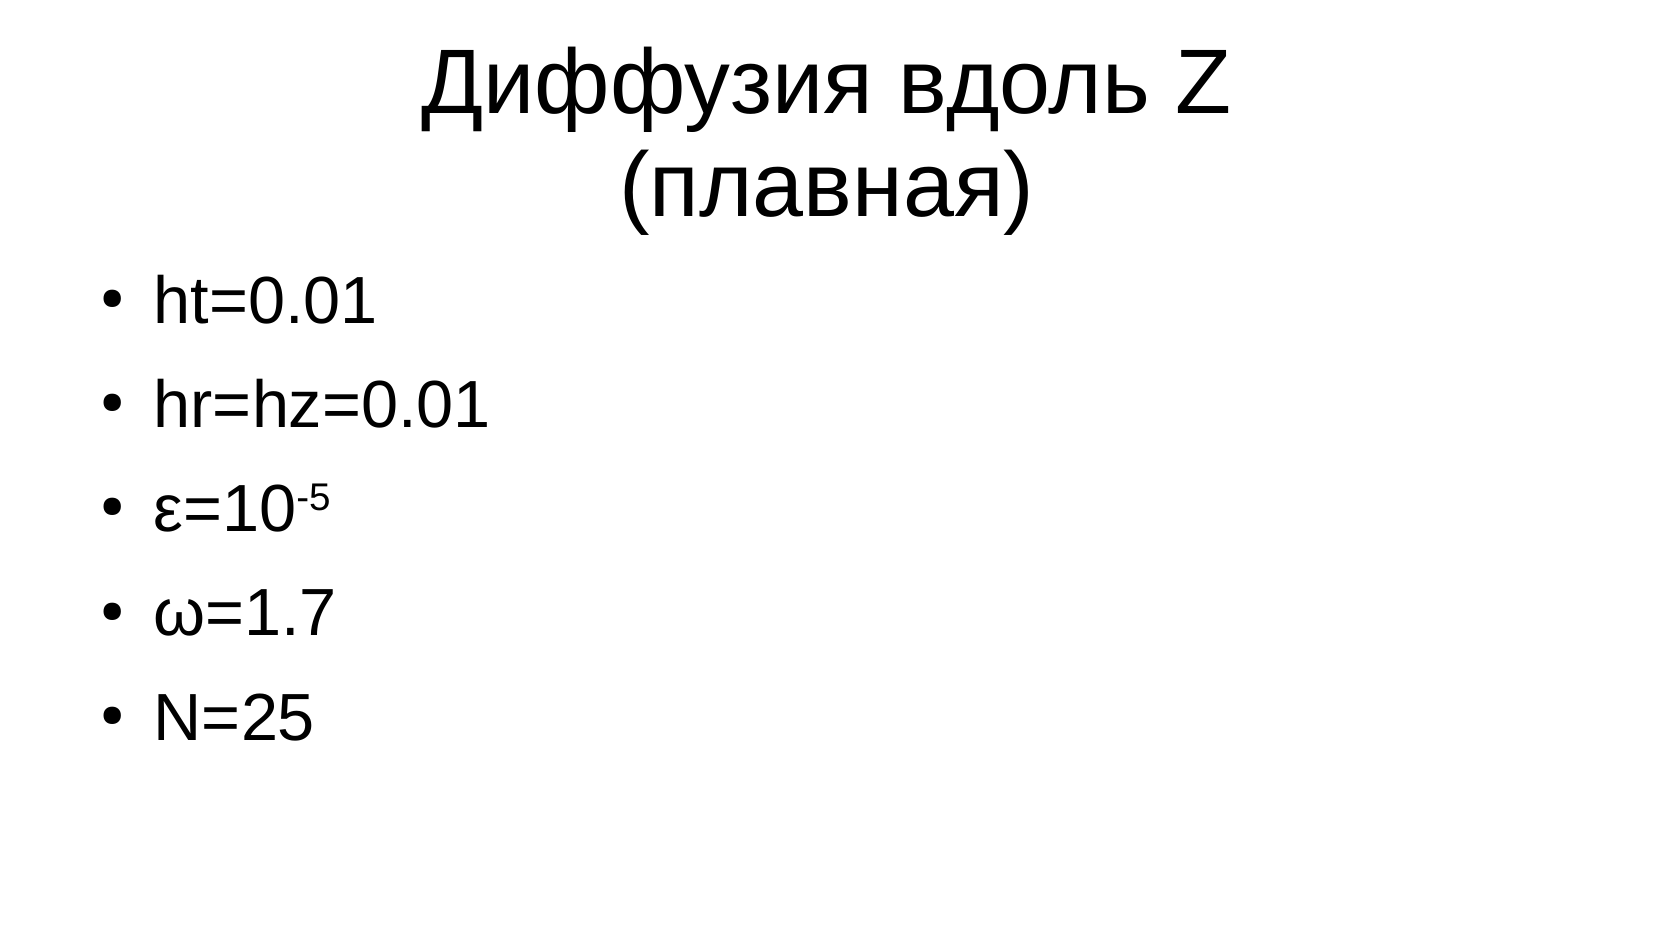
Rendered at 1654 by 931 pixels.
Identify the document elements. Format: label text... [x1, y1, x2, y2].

list ht=0.01 hr=hz=0.01 ε=10-5 ω=1.7 N=25 [82, 262, 1571, 802]
title Диффузия вдоль Z (плавная) [82, 41, 1571, 226]
